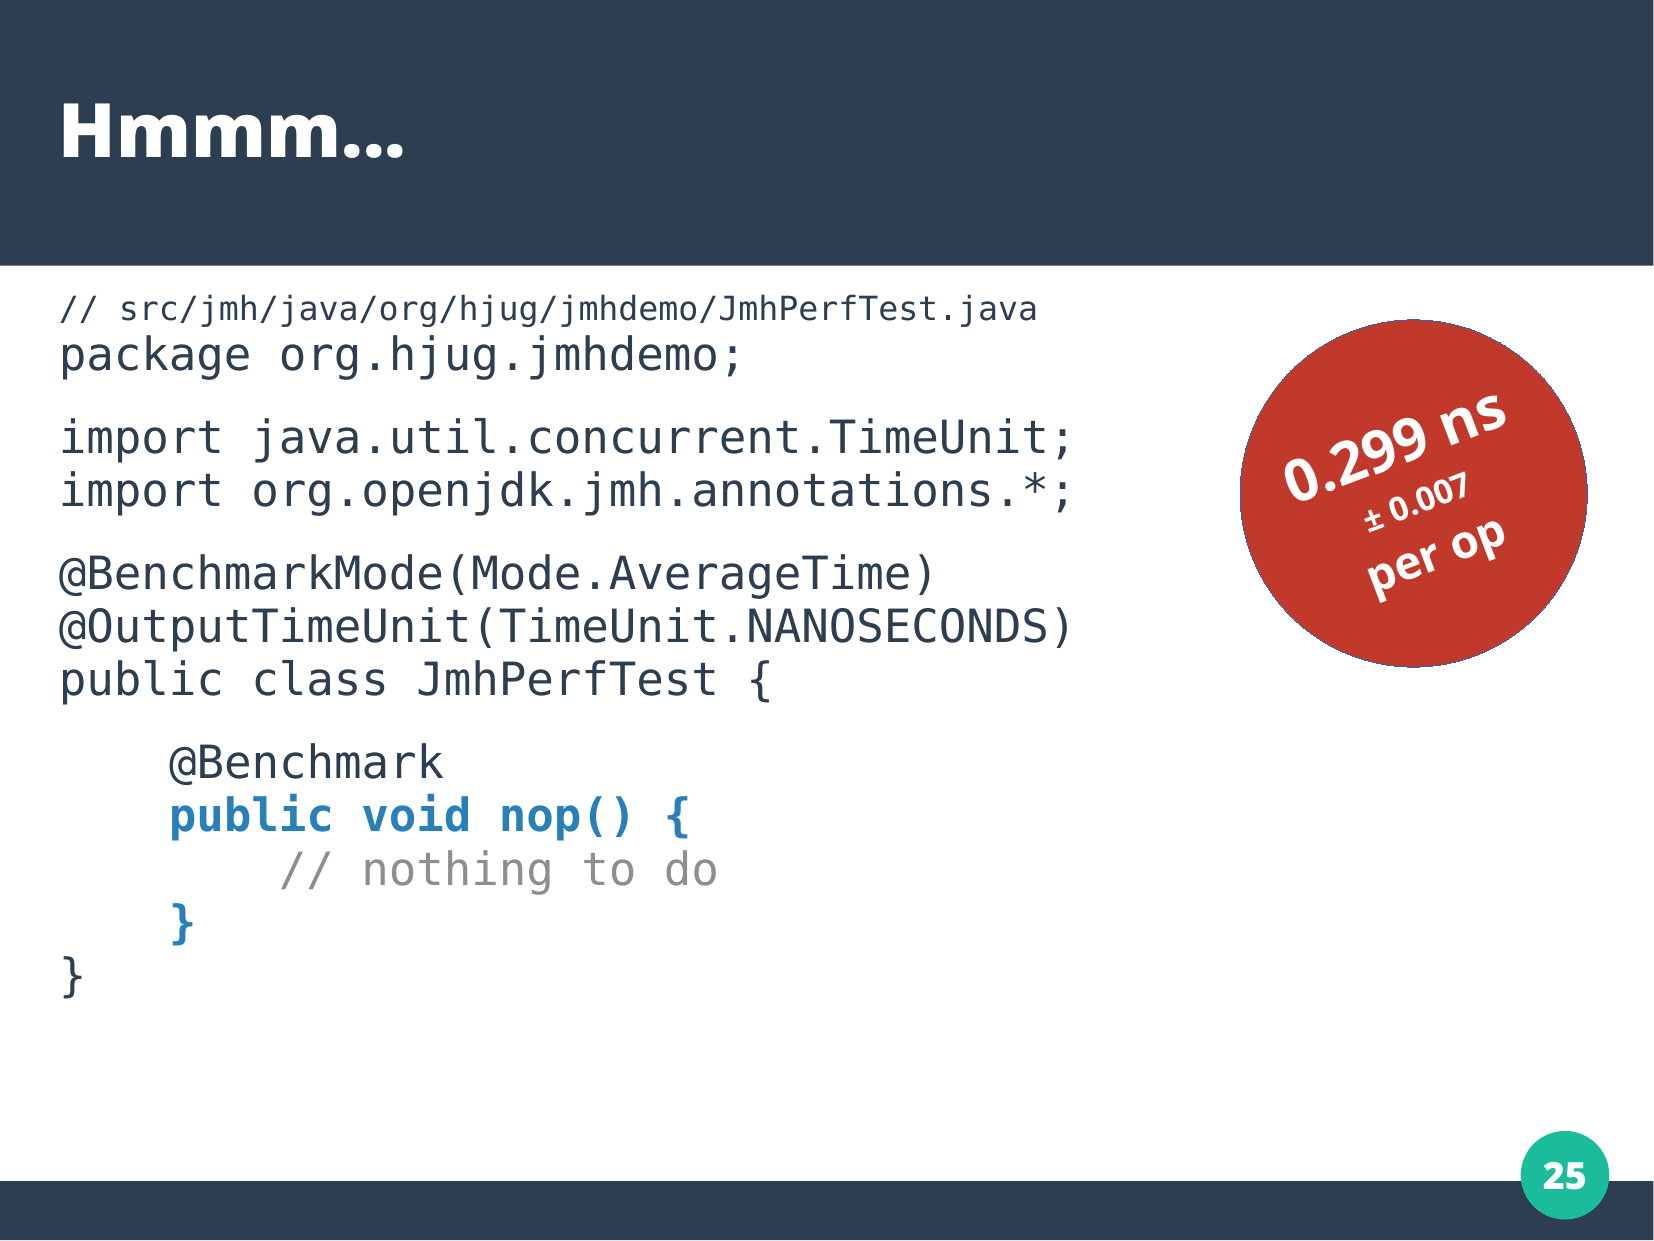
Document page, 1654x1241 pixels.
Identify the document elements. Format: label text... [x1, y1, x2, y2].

list // src/jmh/java/org/hjug/jmhdemo/JmhPerfTest.java package org.hjug.jmhdemo; import java.util.concurrent.TimeUnit; import org.openjdk.jmh.annotations.*; @BenchmarkMode(Mode.AverageTime) @OutputTimeUnit(TimeUnit.NANOSECONDS) public class JmhPerfTest { @Benchmark public void nop() { // nothing to do } } [59, 289, 1595, 1117]
text_box 0.299 ns ± 0.007 per op [1240, 319, 1588, 668]
title Hmmm... [59, 56, 1595, 200]
